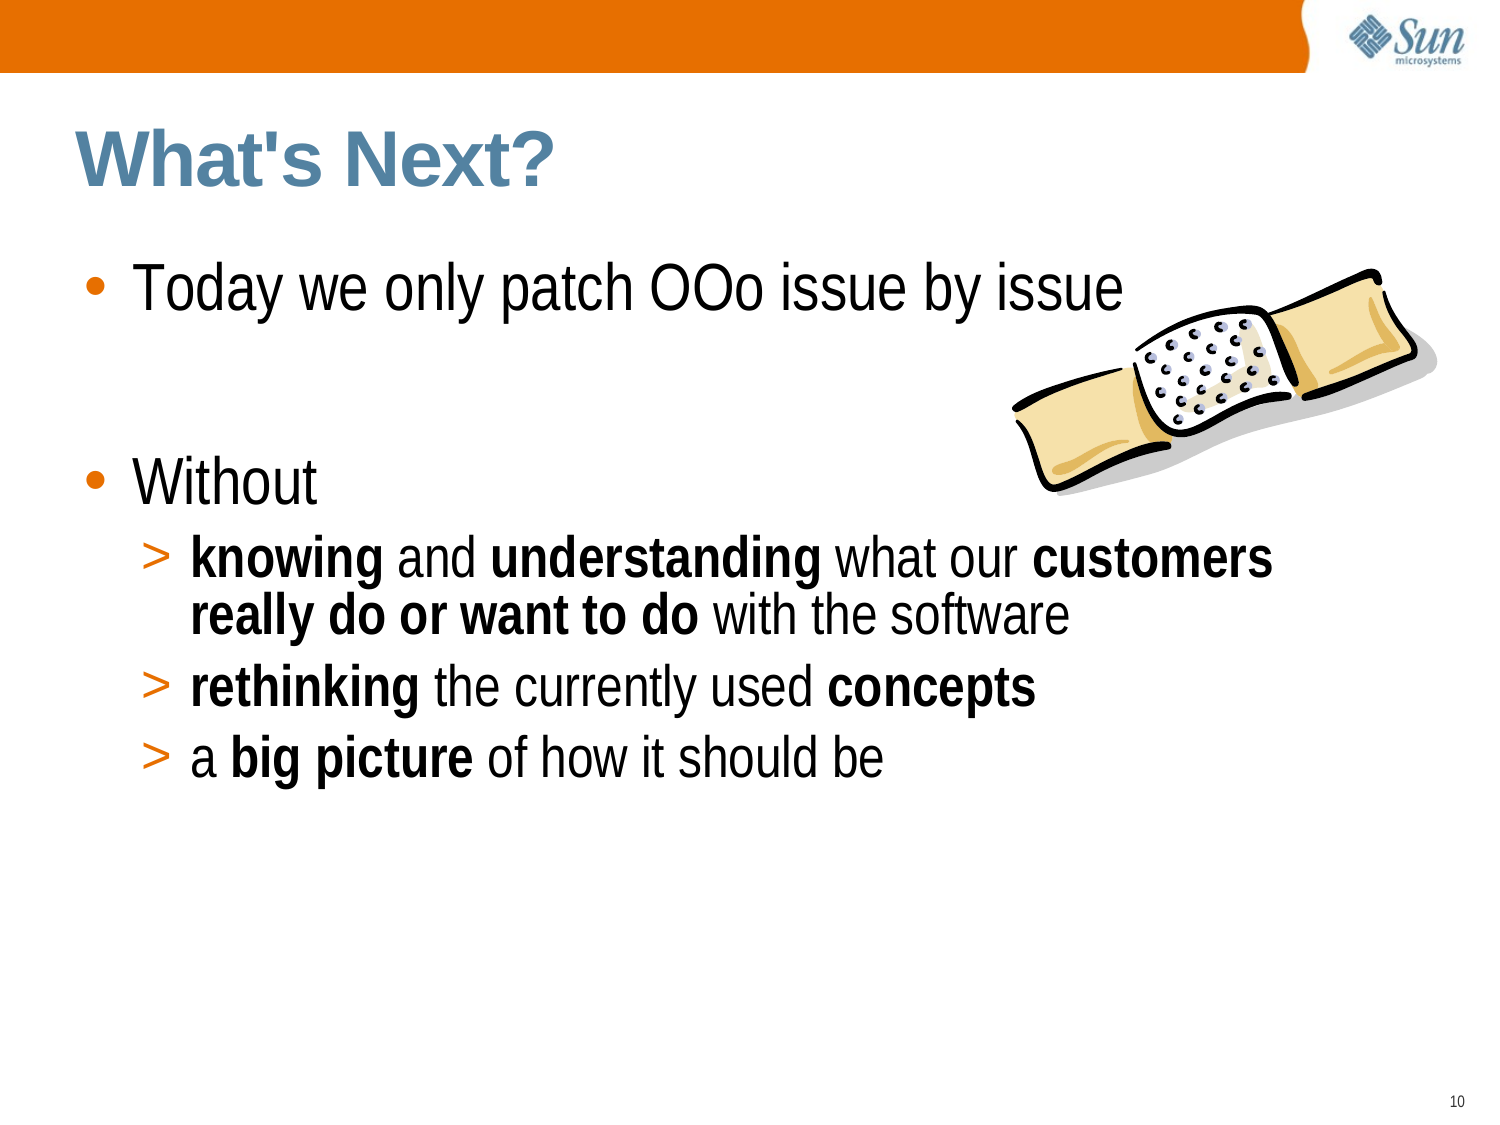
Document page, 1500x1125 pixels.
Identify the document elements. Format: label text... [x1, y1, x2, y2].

picture [989, 246, 1461, 519]
list Today we only patch OOo issue by issue Without knowing and understanding what our customers really do or want to do with the software rethinking the currently used concepts a big picture of how it should be [64, 258, 1401, 1062]
title What's Next? [75, 123, 1437, 227]
picture [0, 0, 1500, 73]
